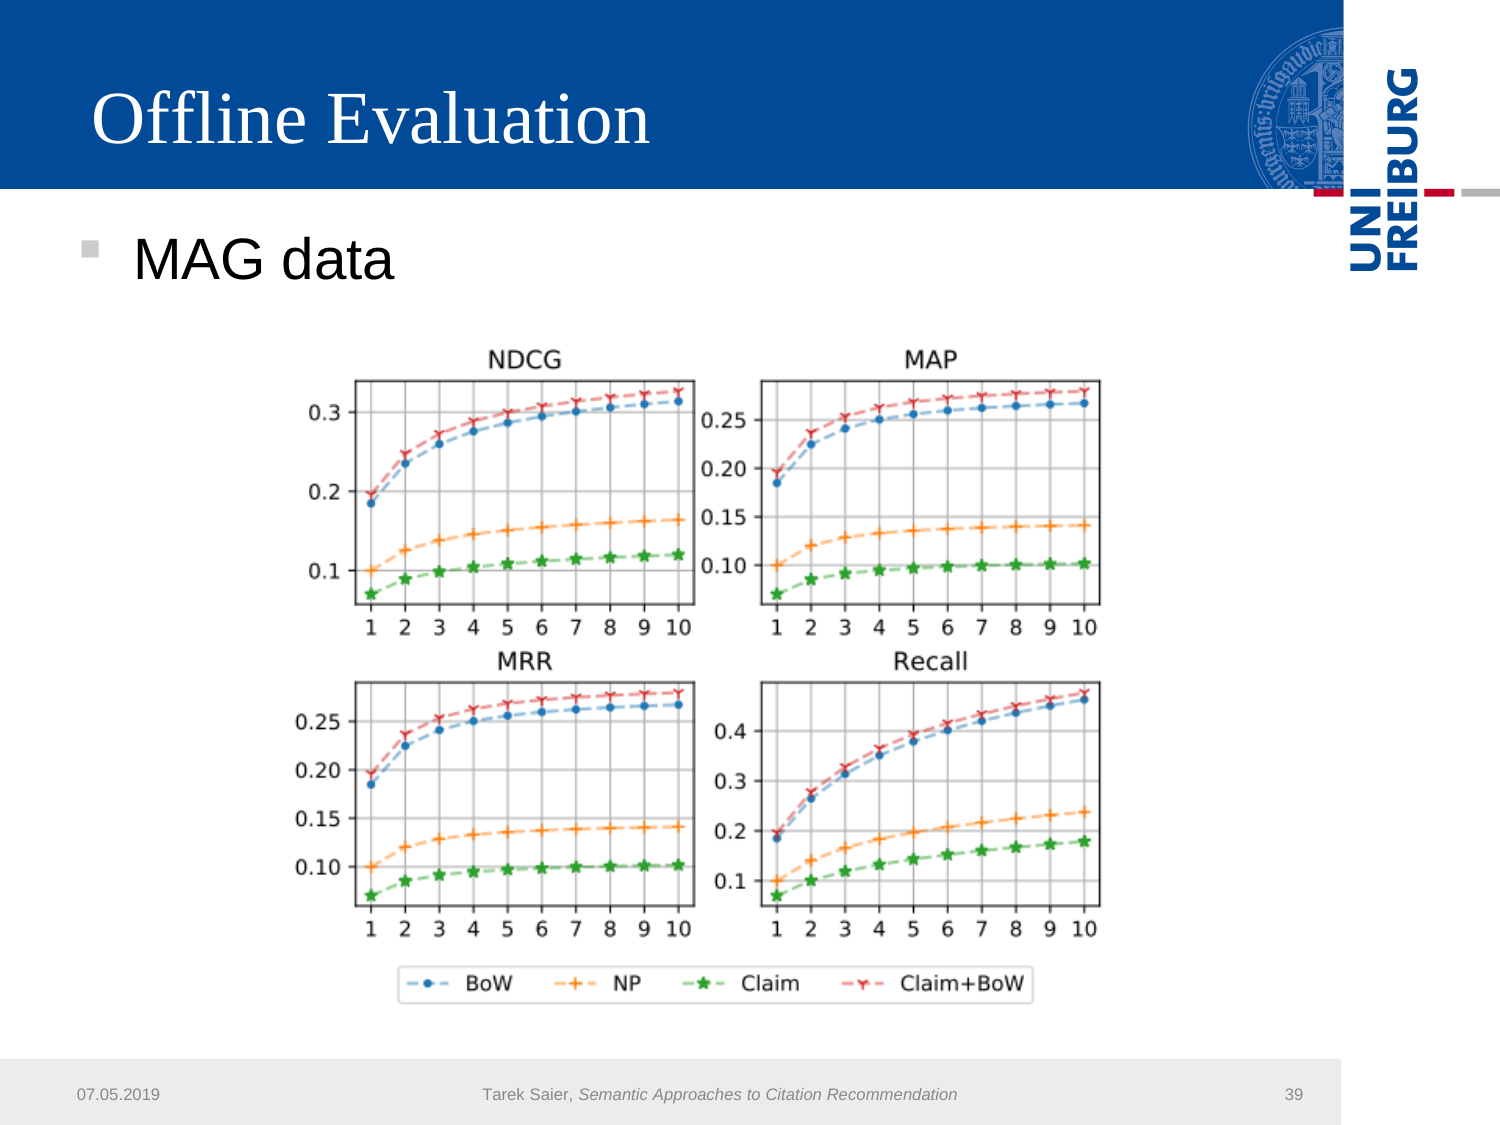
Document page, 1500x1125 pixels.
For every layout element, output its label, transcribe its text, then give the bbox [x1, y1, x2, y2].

picture [236, 295, 1196, 1014]
picture [0, 0, 1500, 271]
list MAG data [76, 221, 1341, 1009]
title Offline Evaluation [76, 49, 1235, 178]
